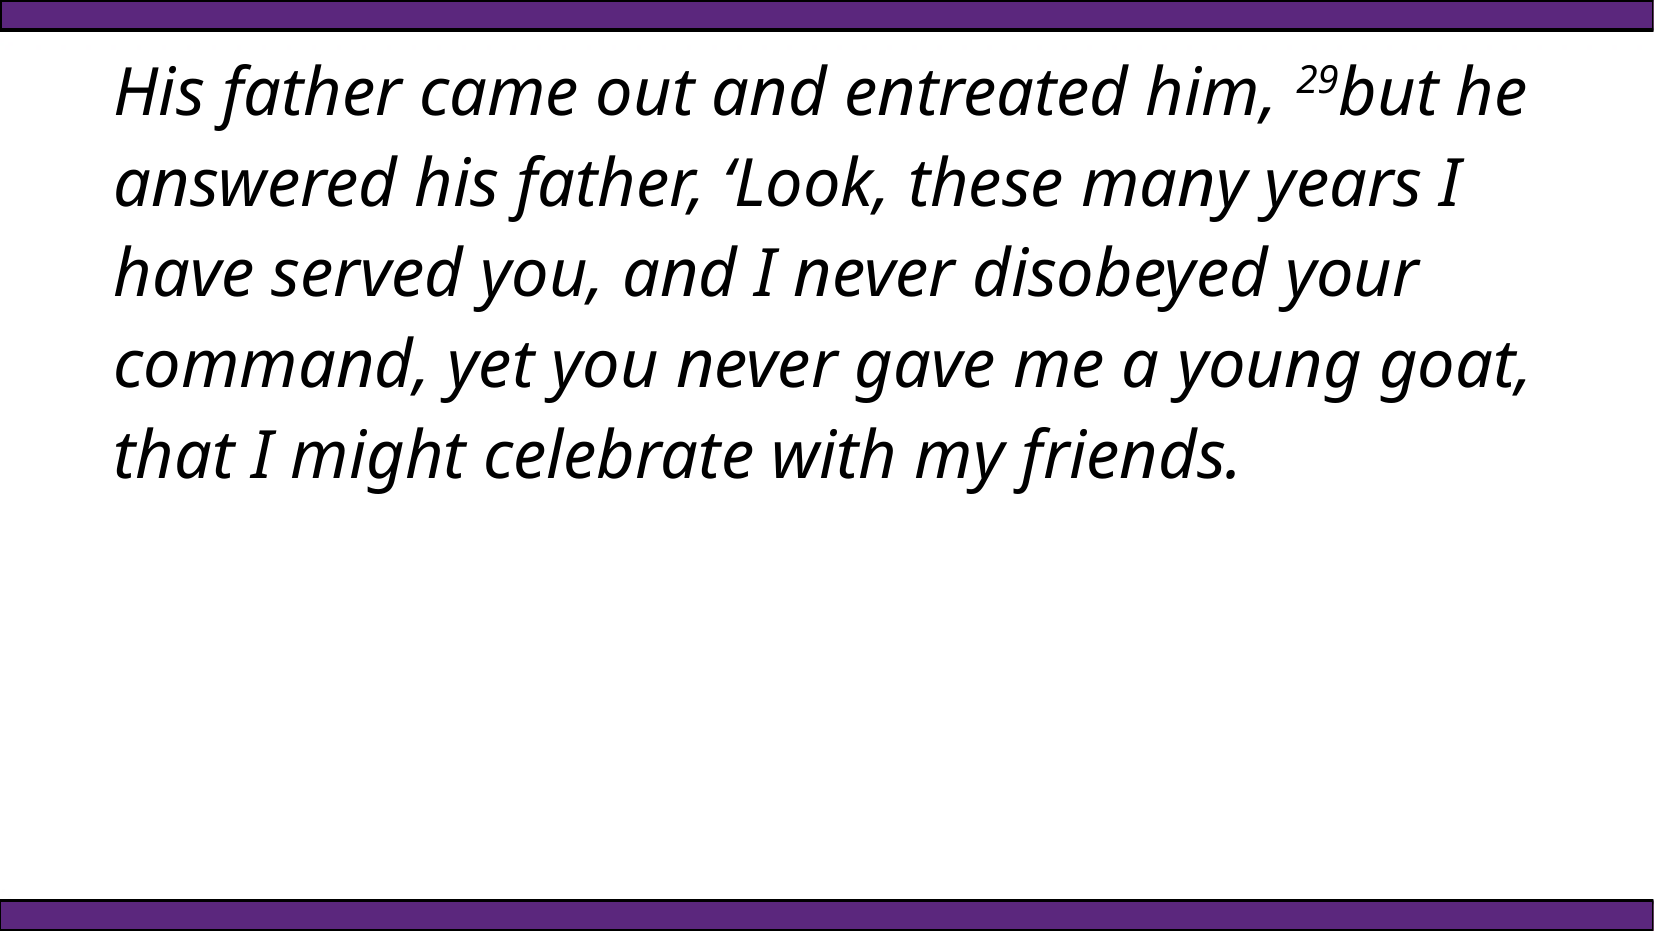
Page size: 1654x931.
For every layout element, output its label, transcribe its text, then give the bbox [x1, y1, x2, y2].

text_box His father came out and entreated him, 29but he answered his father, ‘Look, these many years I have served you, and I never disobeyed your command, yet you never gave me a young goat, that I might celebrate with my friends. [98, 36, 1591, 496]
text_box [0, 900, 1654, 931]
text_box [0, 0, 1654, 31]
picture [0, 31, 1654, 900]
